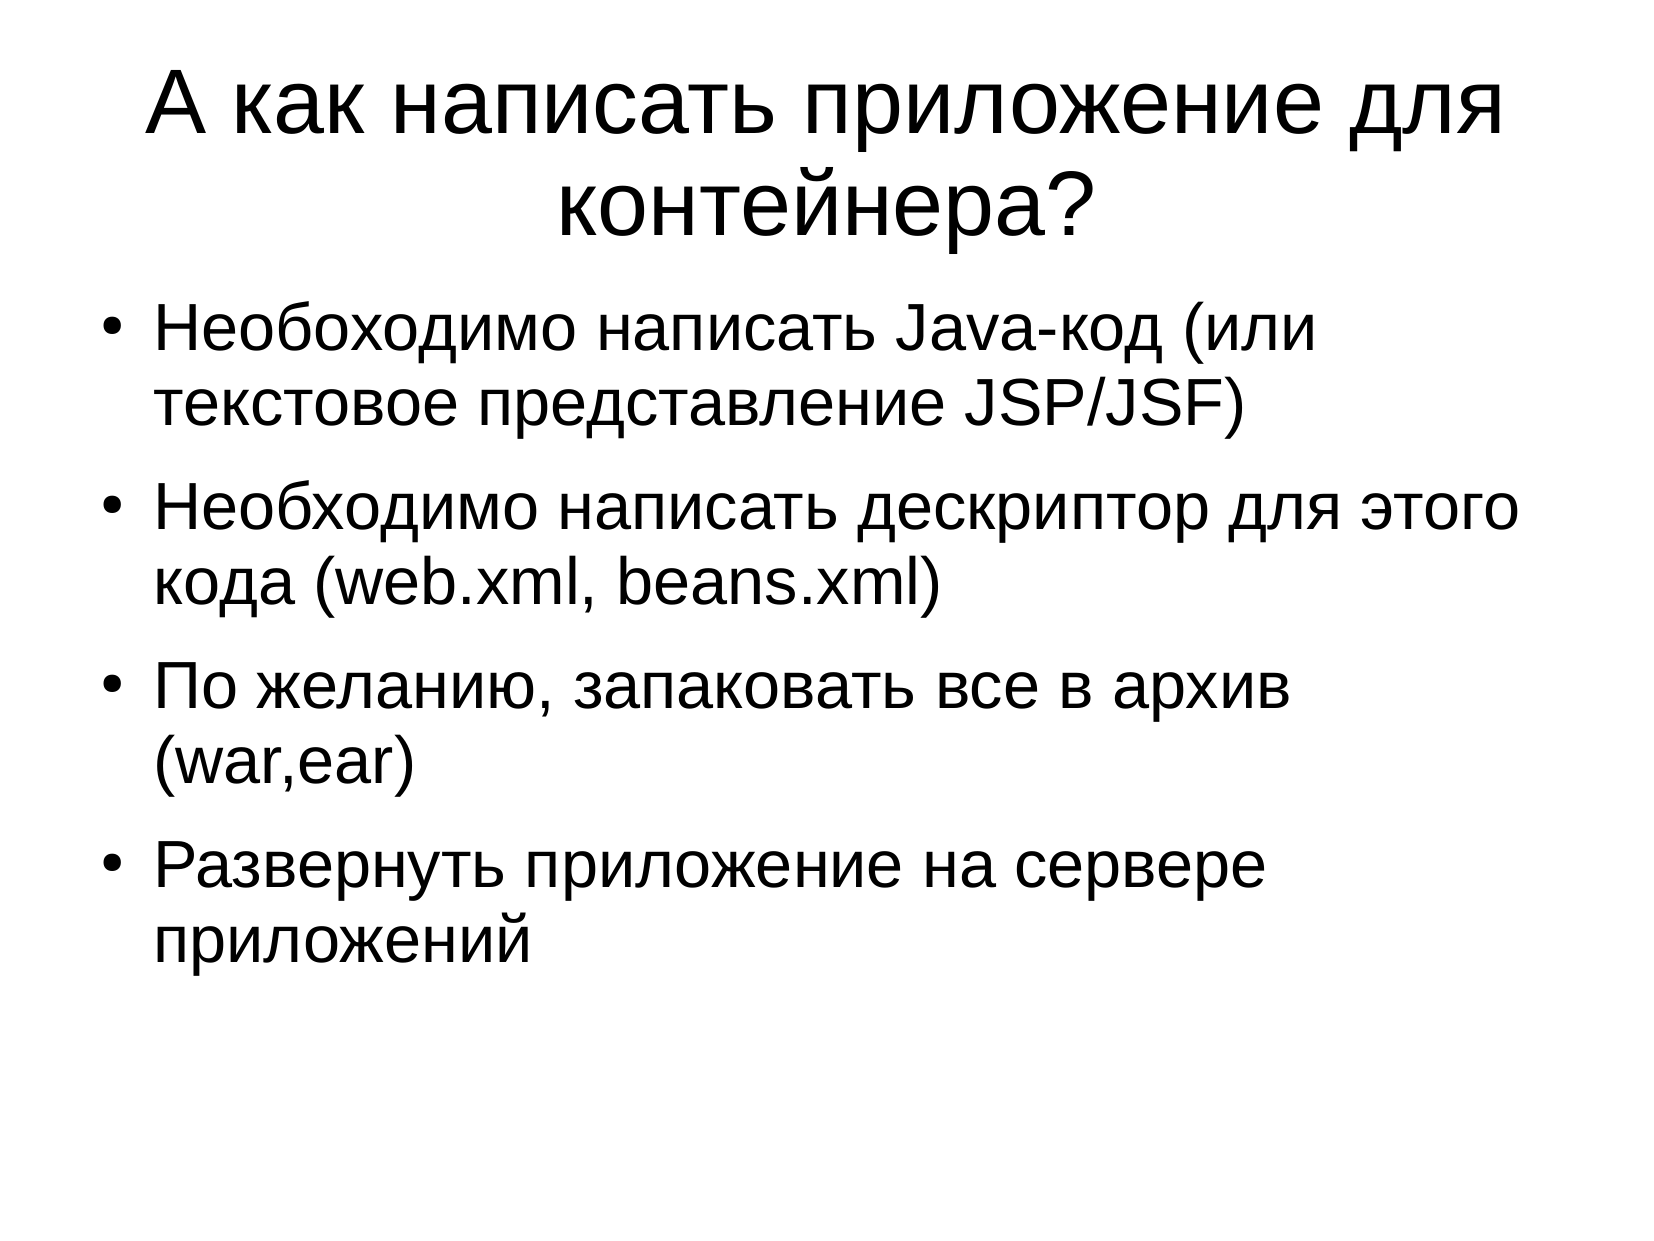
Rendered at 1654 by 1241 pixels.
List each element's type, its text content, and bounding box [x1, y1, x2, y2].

list Необоходимо написать Java-код (или текстовое представление JSP/JSF) Необходимо написать дескриптор для этого кода (web.xml, beans.xml) По желанию, запаковать все в архив (war,ear) Развернуть приложение на сервере приложений [82, 290, 1571, 1010]
title А как написать приложение для контейнера? [82, 49, 1571, 257]
